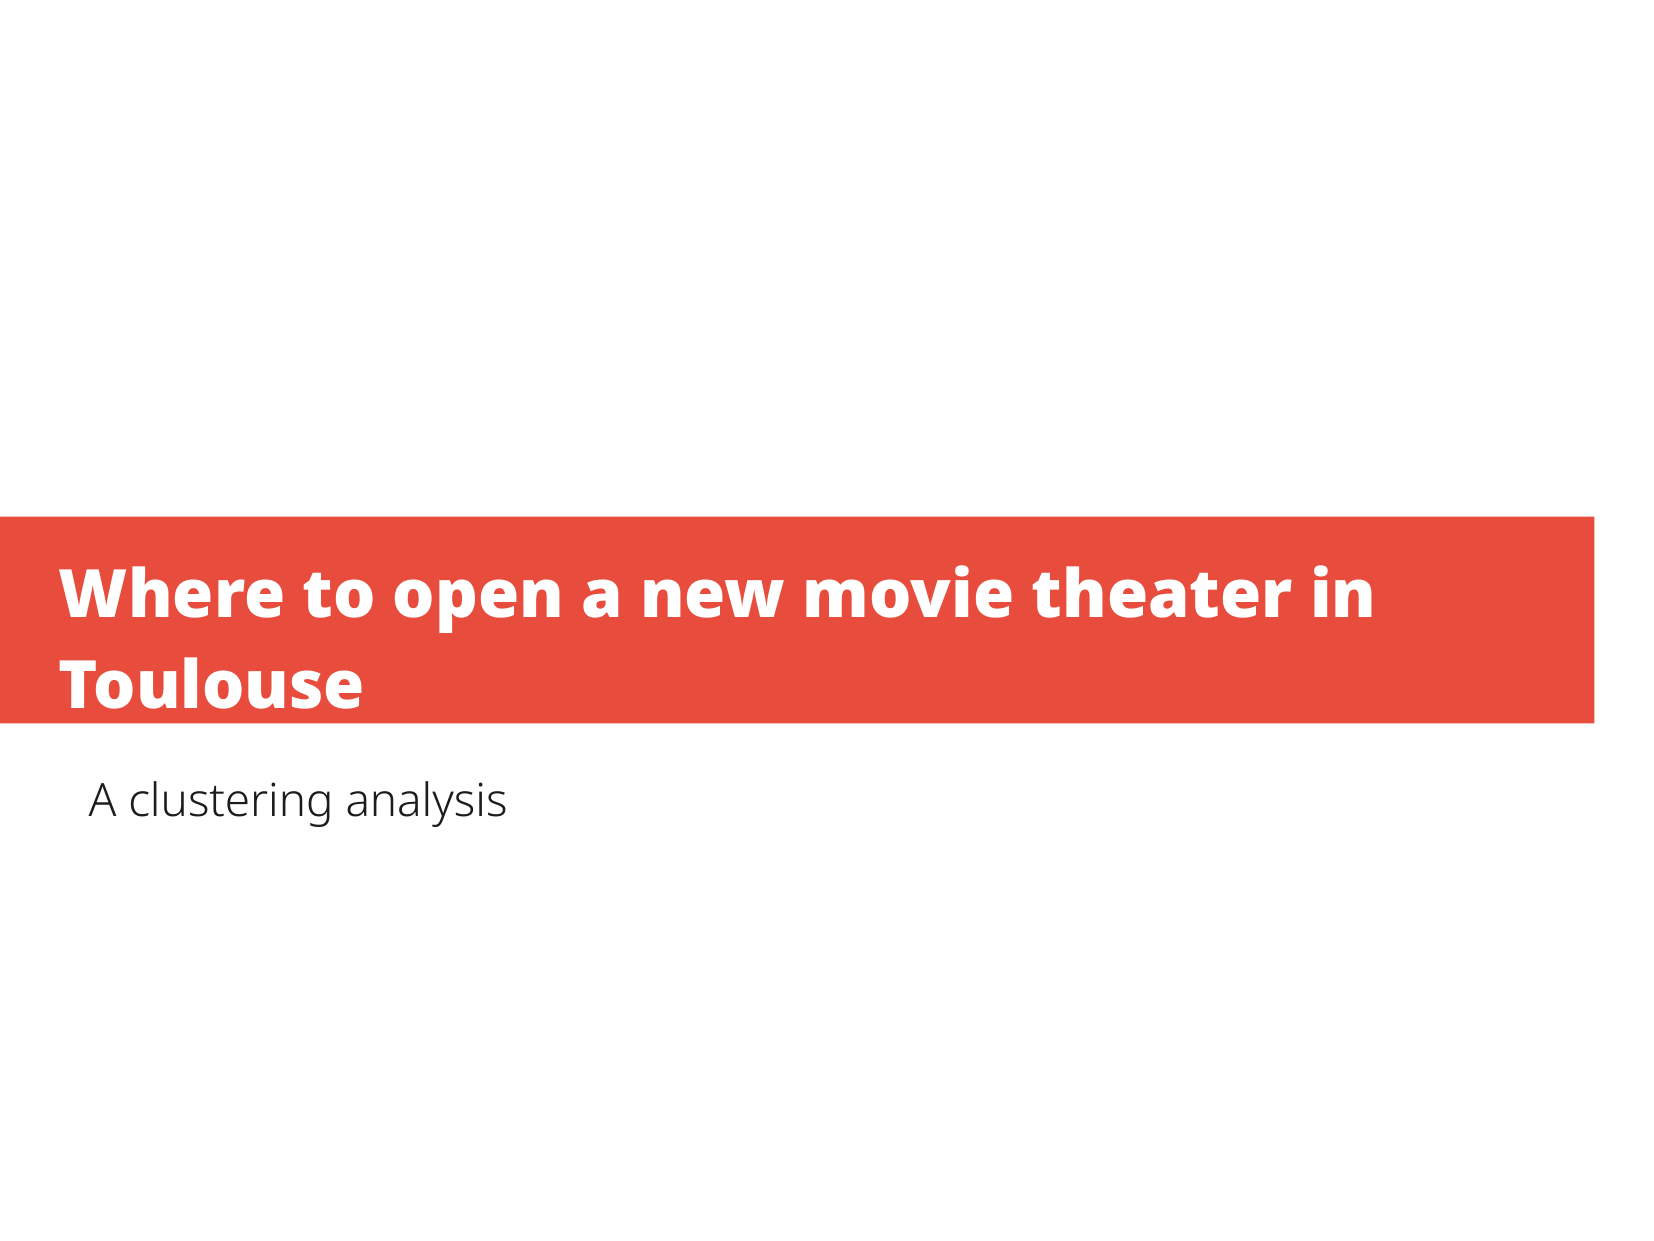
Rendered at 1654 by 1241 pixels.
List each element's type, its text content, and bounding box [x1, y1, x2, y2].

subtitle A clustering analysis [88, 767, 1595, 1182]
title Where to open a new movie theater in Toulouse [59, 546, 1595, 694]
